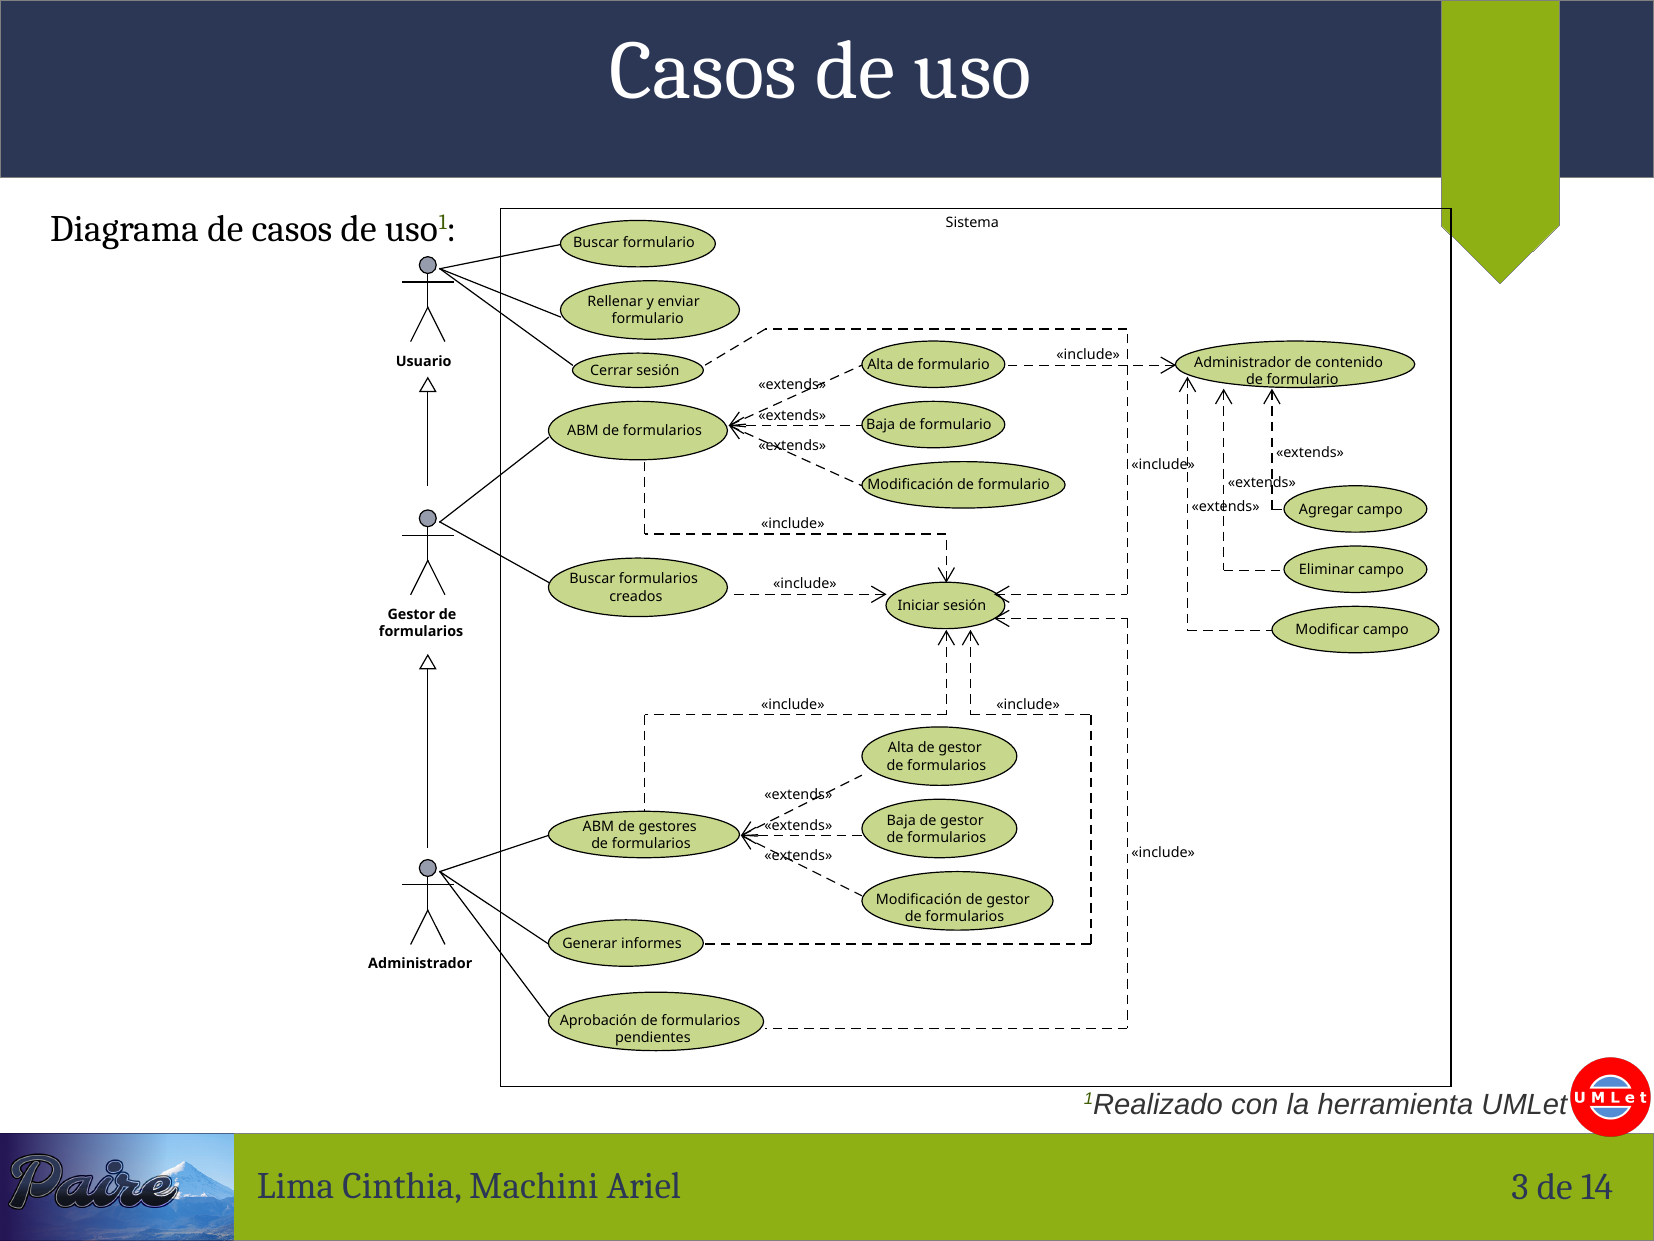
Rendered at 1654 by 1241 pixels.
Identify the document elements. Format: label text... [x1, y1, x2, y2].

text_box Casos de uso [342, 15, 1300, 130]
picture [0, 1133, 234, 1241]
text_box [234, 1133, 1654, 1241]
text_box [0, 0, 1654, 284]
picture [330, 183, 1477, 1113]
text_box Diagrama de casos de uso1: [35, 200, 330, 260]
text_box <number> de 14 [1488, 1158, 1654, 1241]
picture [1570, 1057, 1651, 1137]
text_box Lima Cinthia, Machini Ariel [242, 1157, 715, 1217]
text_box 1Realizado con la herramienta UMLet [1068, 1080, 1613, 1140]
